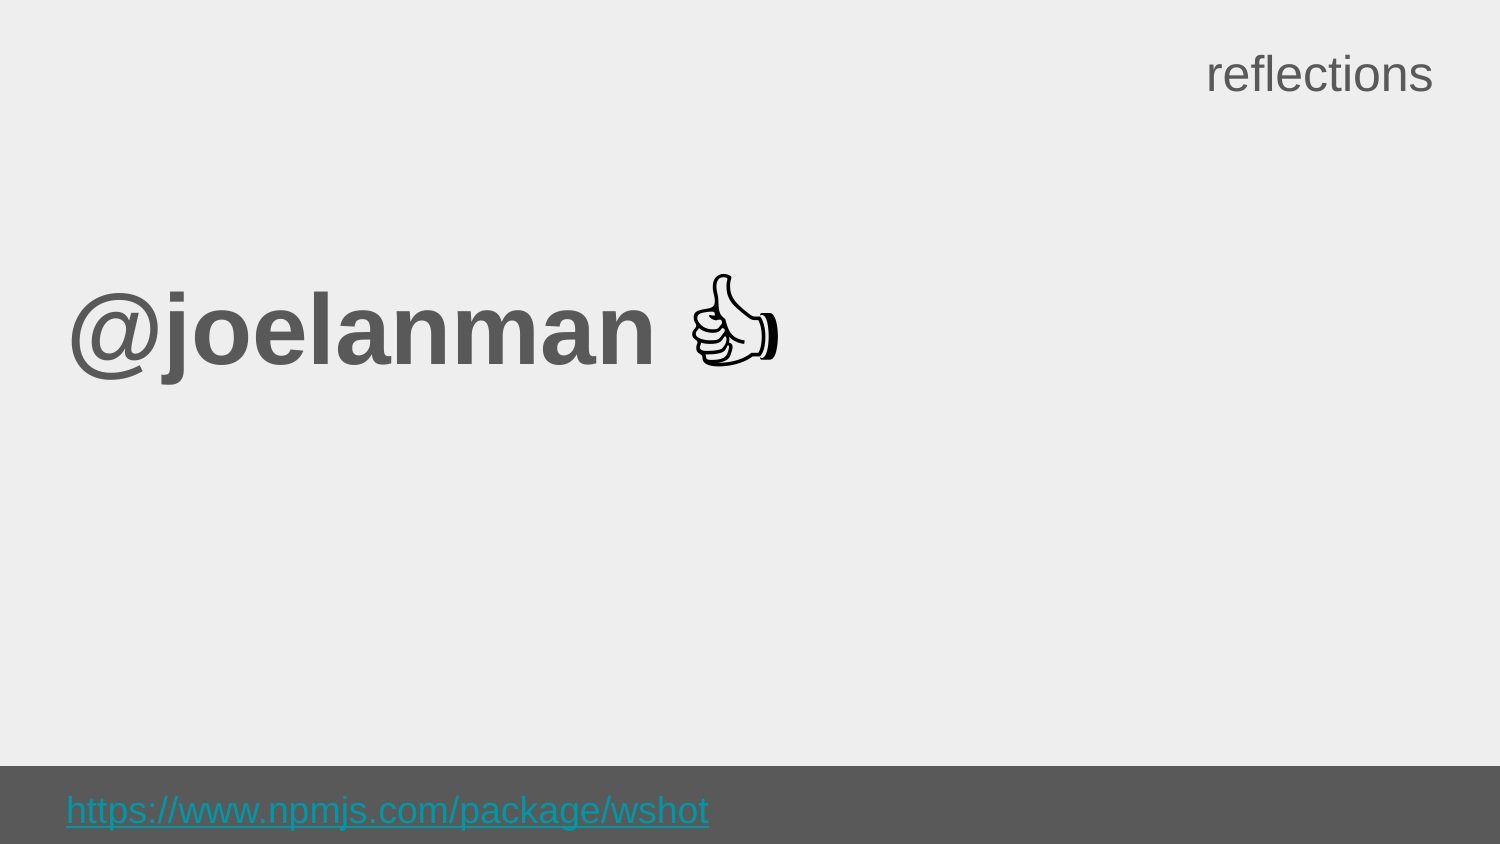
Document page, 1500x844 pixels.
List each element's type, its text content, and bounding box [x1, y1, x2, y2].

list reflections [51, 26, 1449, 200]
subtitle https://www.npmjs.com/package/wshot [51, 776, 836, 842]
title @joelanman 👍 [51, 200, 1449, 577]
